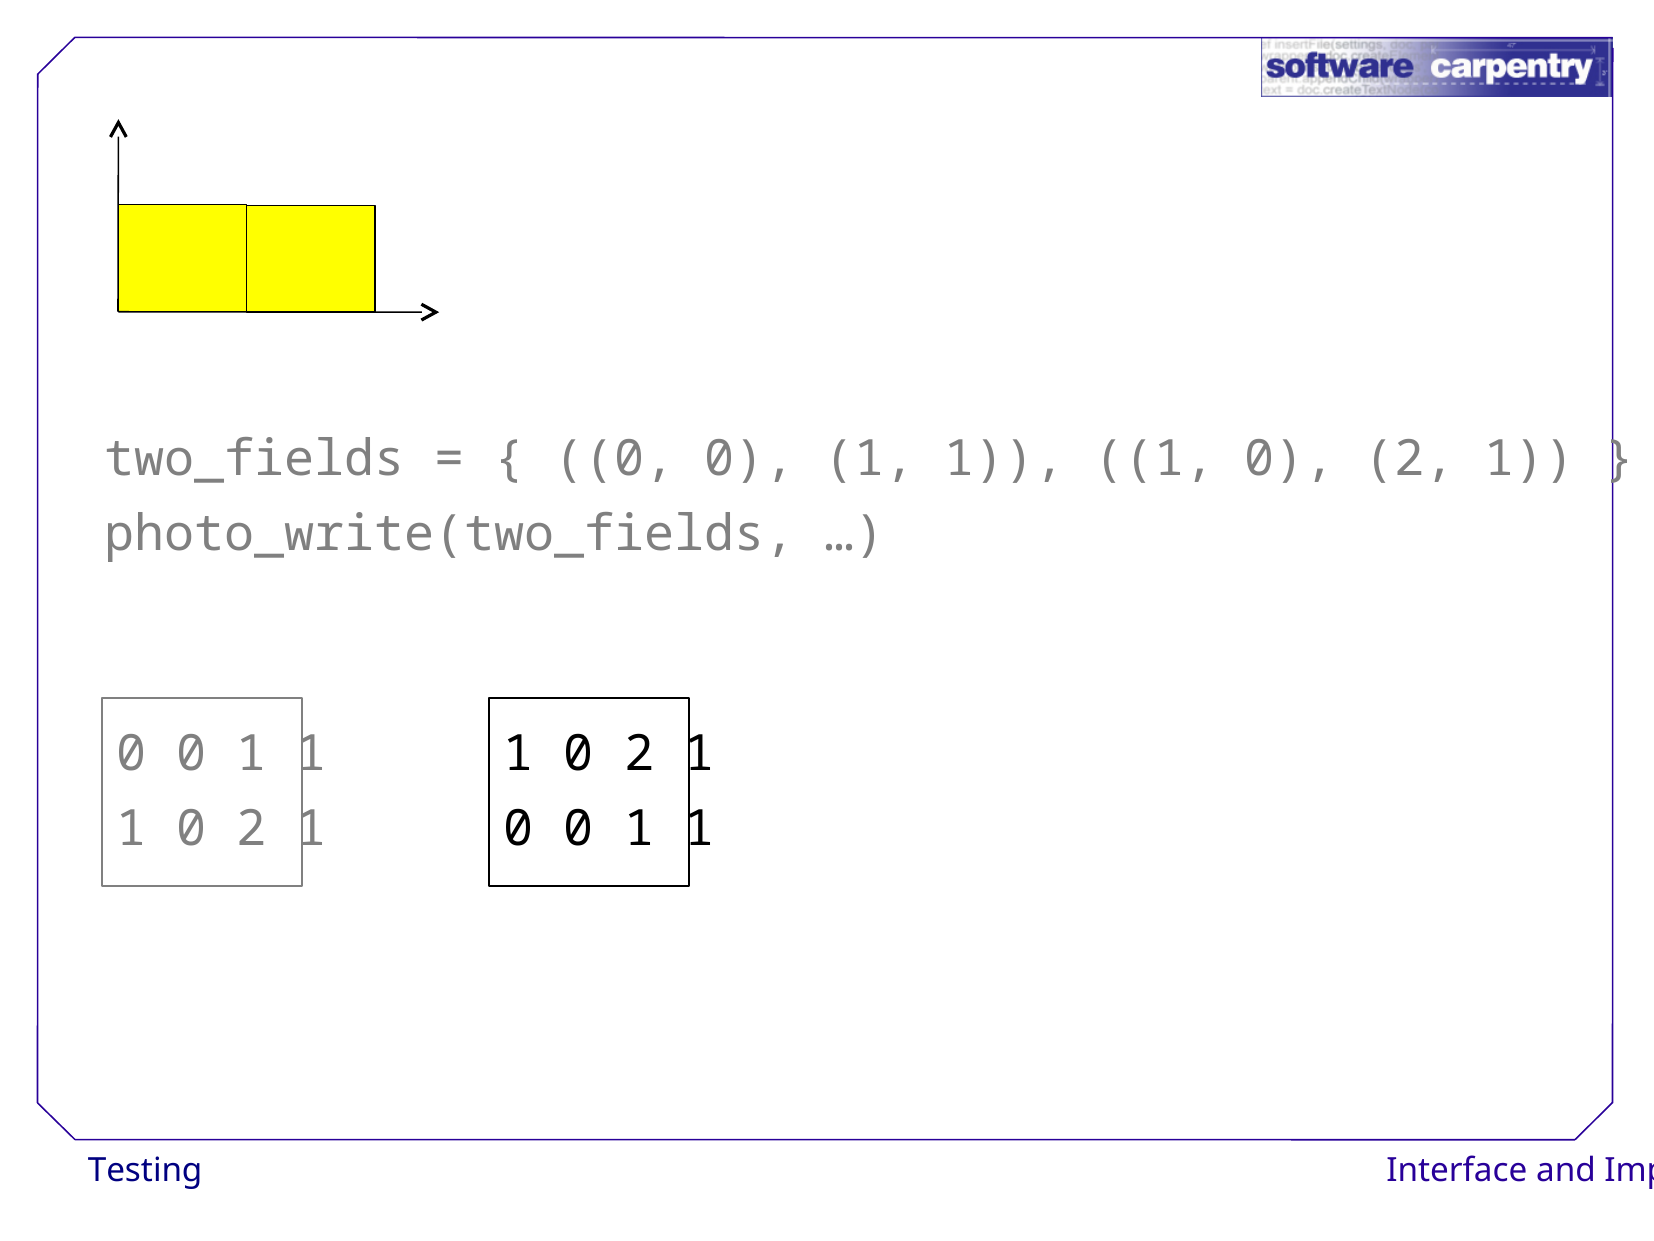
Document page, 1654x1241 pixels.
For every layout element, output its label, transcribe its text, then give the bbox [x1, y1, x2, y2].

picture [1261, 39, 1613, 97]
text_box 1 0 2 1 0 0 1 1 [489, 698, 690, 886]
text_box [119, 204, 376, 313]
text_box two_fields = { ((0, 0), (1, 1)), ((1, 0), (2, 1)) } photo_write(two_fields, …) [89, 403, 1442, 602]
text_box 0 0 1 1 1 0 2 1 [101, 698, 302, 886]
